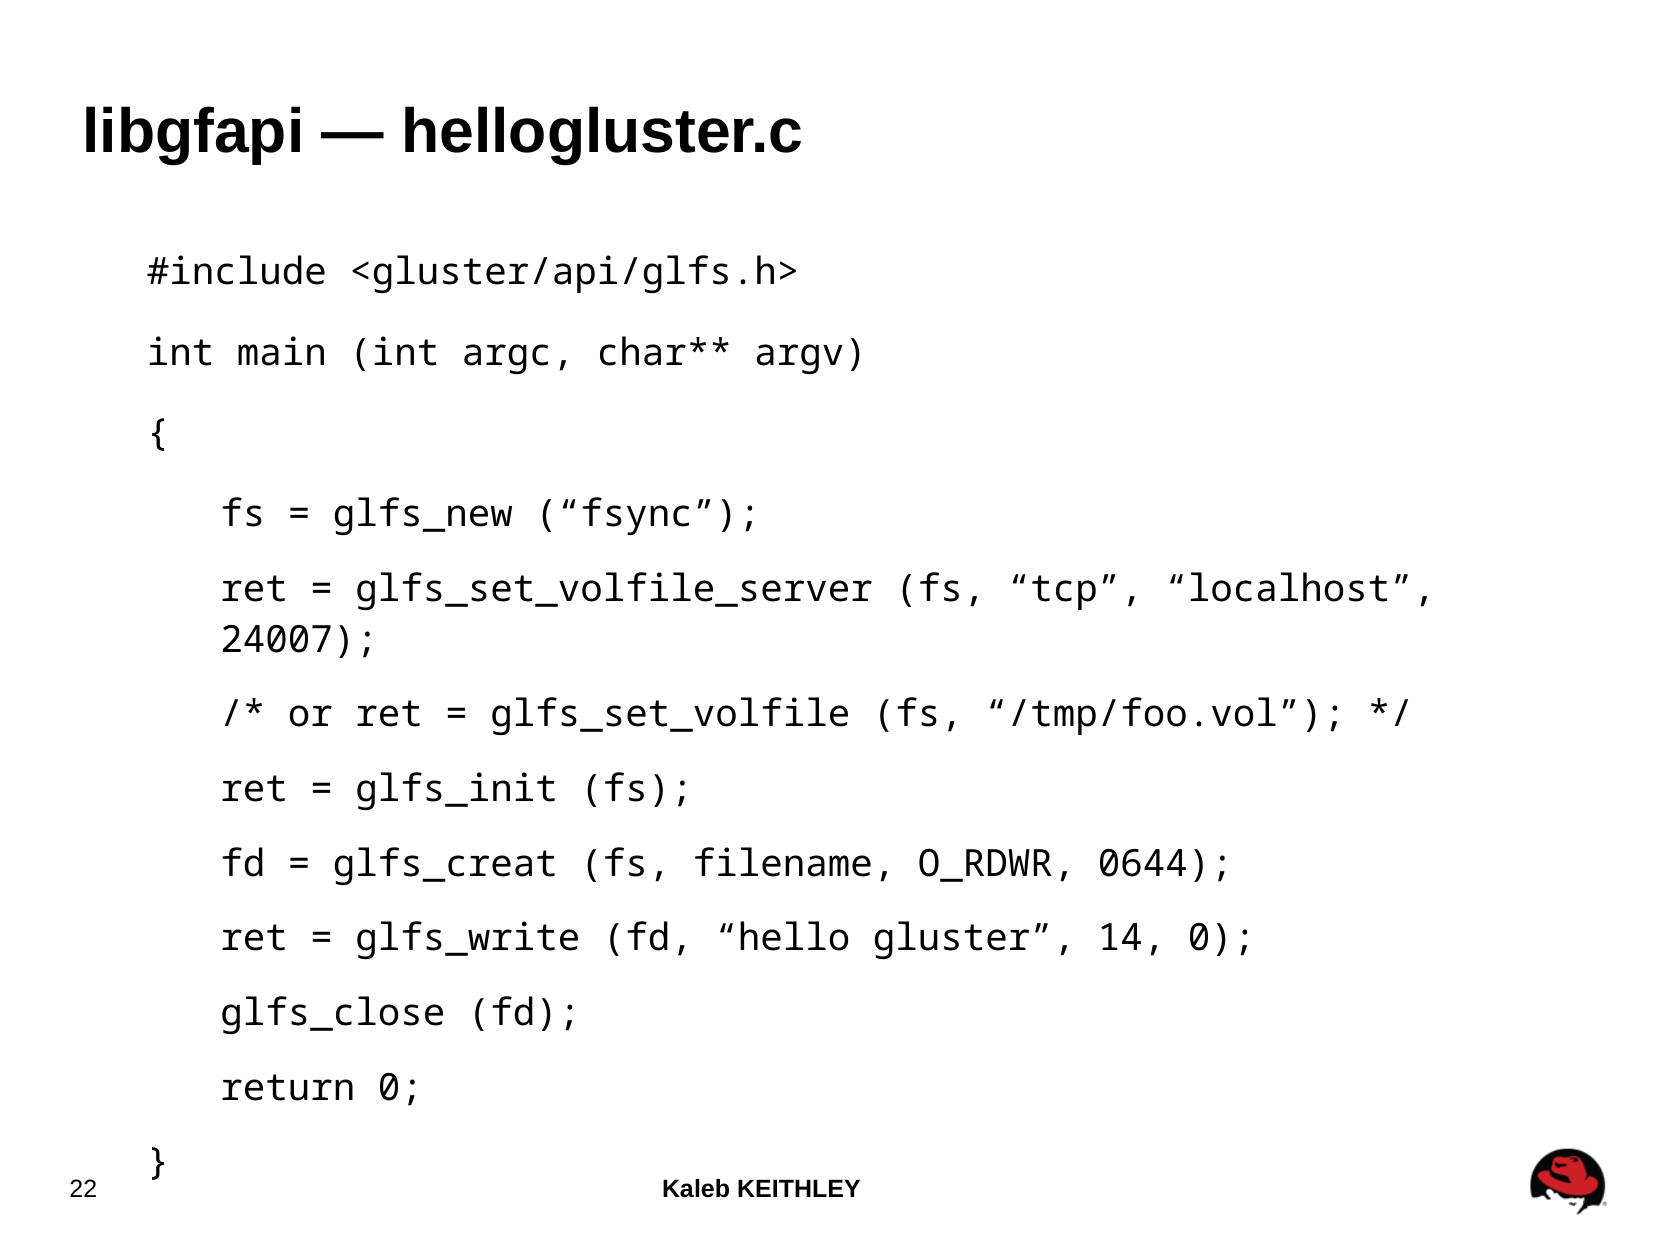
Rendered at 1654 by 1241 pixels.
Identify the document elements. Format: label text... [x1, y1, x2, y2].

title libgfapi — hellogluster.c [82, 37, 1571, 226]
picture [1529, 1146, 1613, 1224]
list #include <gluster/api/glfs.h> int main (int argc, char** argv) { fs = glfs_new (“fsync”); ret = glfs_set_volfile_server (fs, “tcp”, “localhost”, 24007); /* or ret = glfs_set_volfile (fs, “/tmp/foo.vol”); */ ret = glfs_init (fs); fd = glfs_creat (fs, filename, O_RDWR, 0644); ret = glfs_write (fd, “hello gluster”, 14, 0); glfs_close (fd); return 0; } [86, 244, 1576, 1089]
